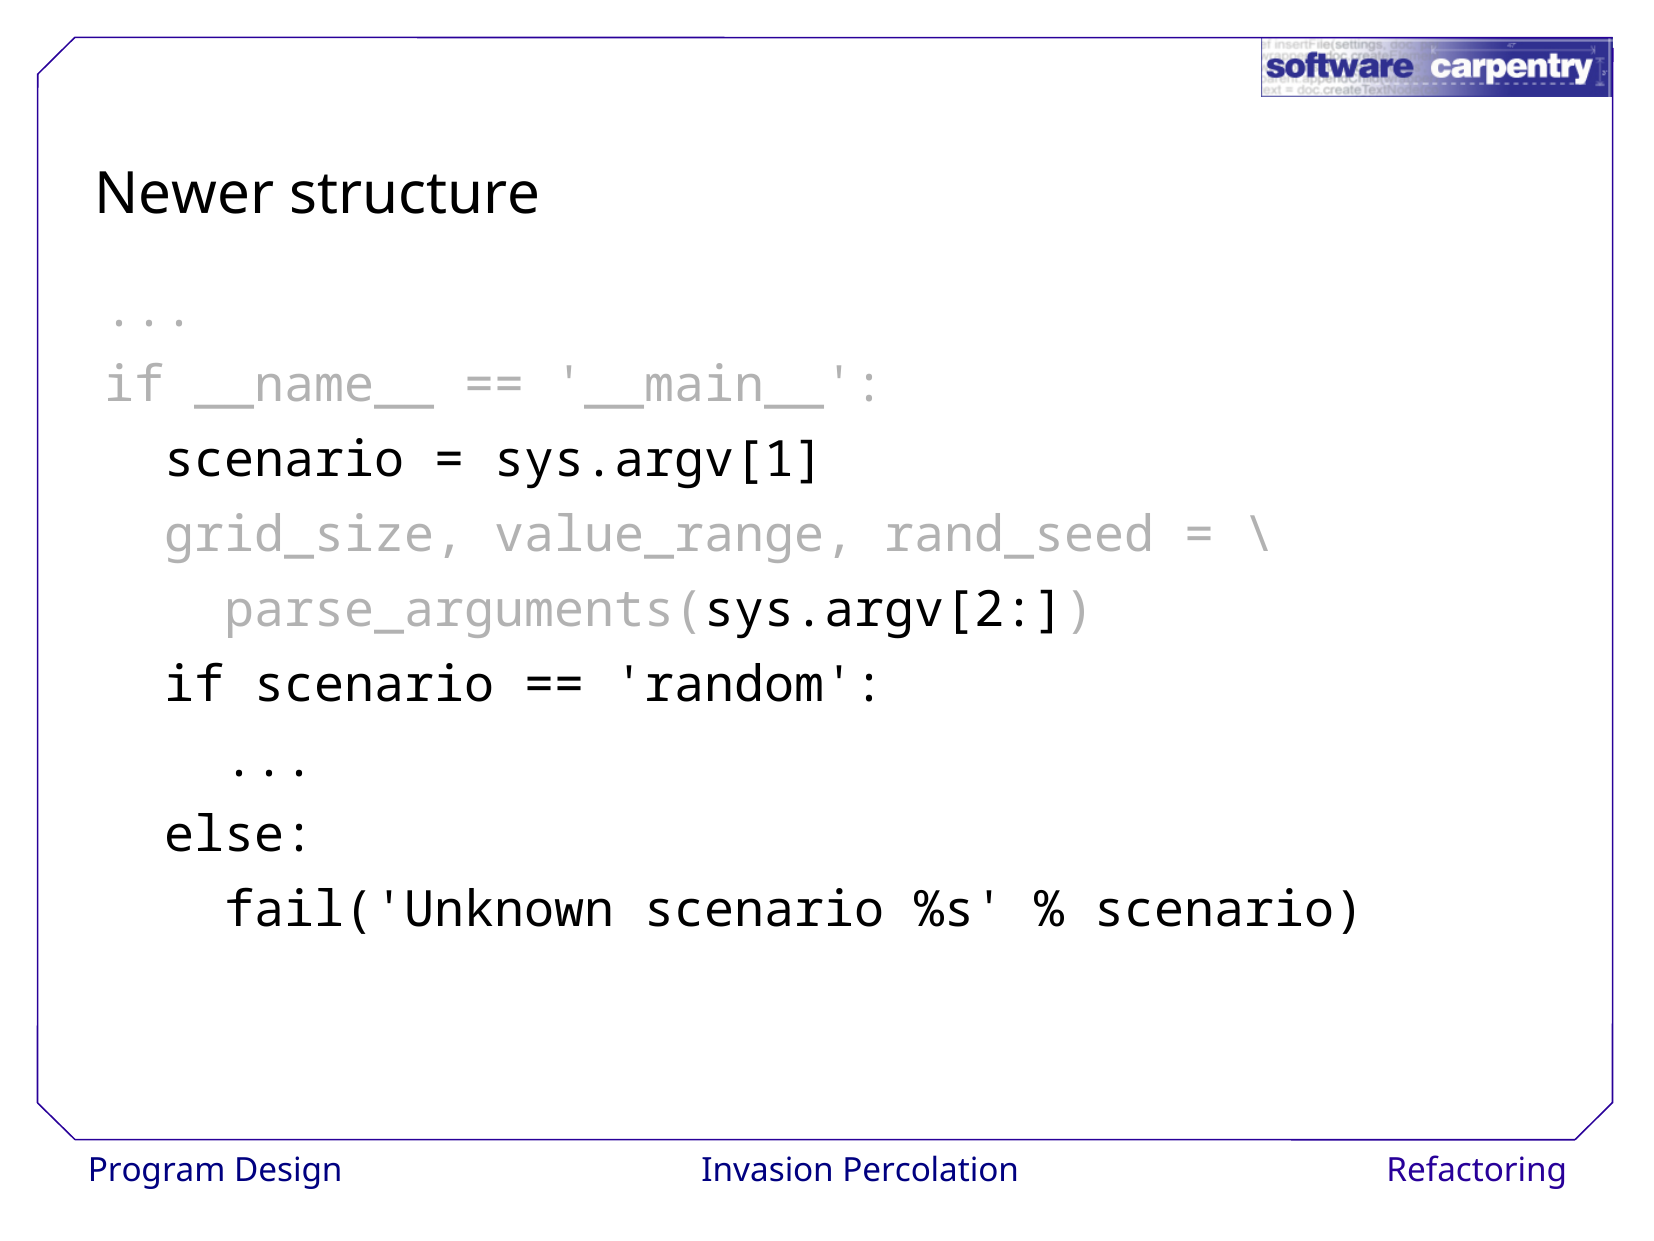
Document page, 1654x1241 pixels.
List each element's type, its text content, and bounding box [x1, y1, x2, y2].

text_box Newer structure [79, 112, 706, 233]
text_box ... if __name__ == '__main__': scenario = sys.argv[1] grid_size, value_range, rand_seed = \ parse_arguments(sys.argv[2:]) if scenario == 'random': ... else: fail('Unknown scenario %s' % scenario) [89, 253, 1508, 1020]
picture [1261, 39, 1613, 97]
